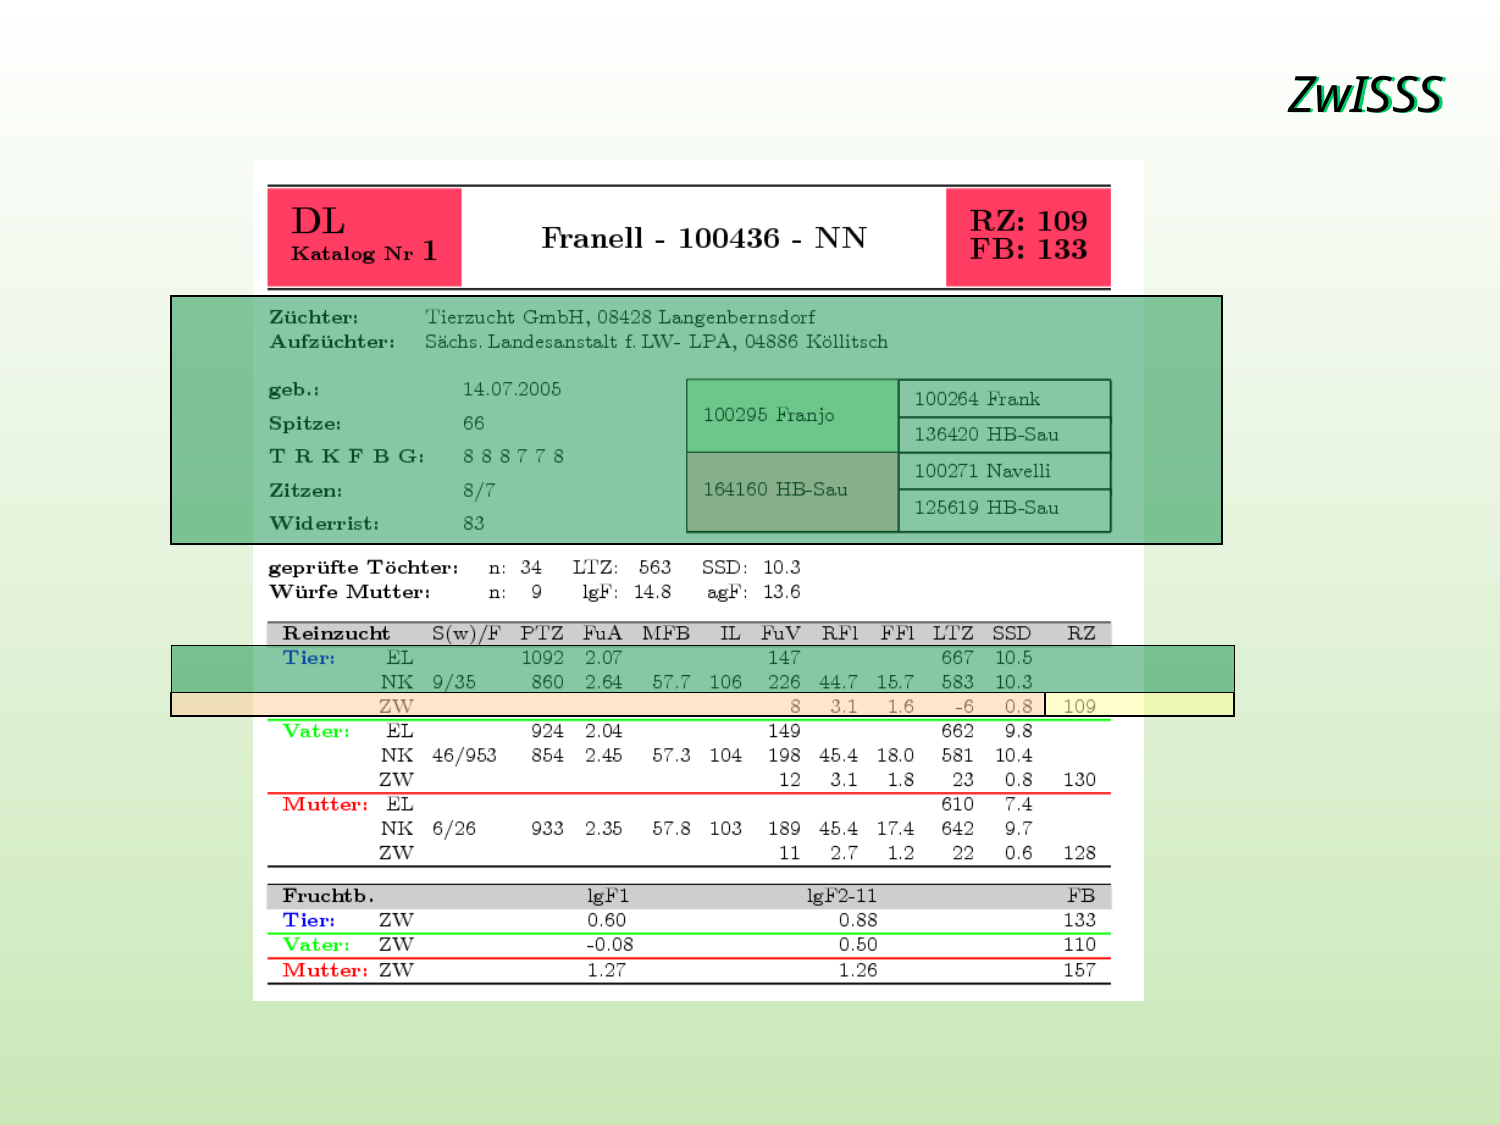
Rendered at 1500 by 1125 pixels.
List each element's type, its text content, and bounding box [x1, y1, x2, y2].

picture [253, 545, 1144, 645]
title ZwISSS [183, 59, 1459, 135]
text_box [170, 645, 1235, 717]
text_box [171, 296, 1223, 545]
picture [253, 717, 1144, 1001]
picture [253, 160, 1144, 296]
